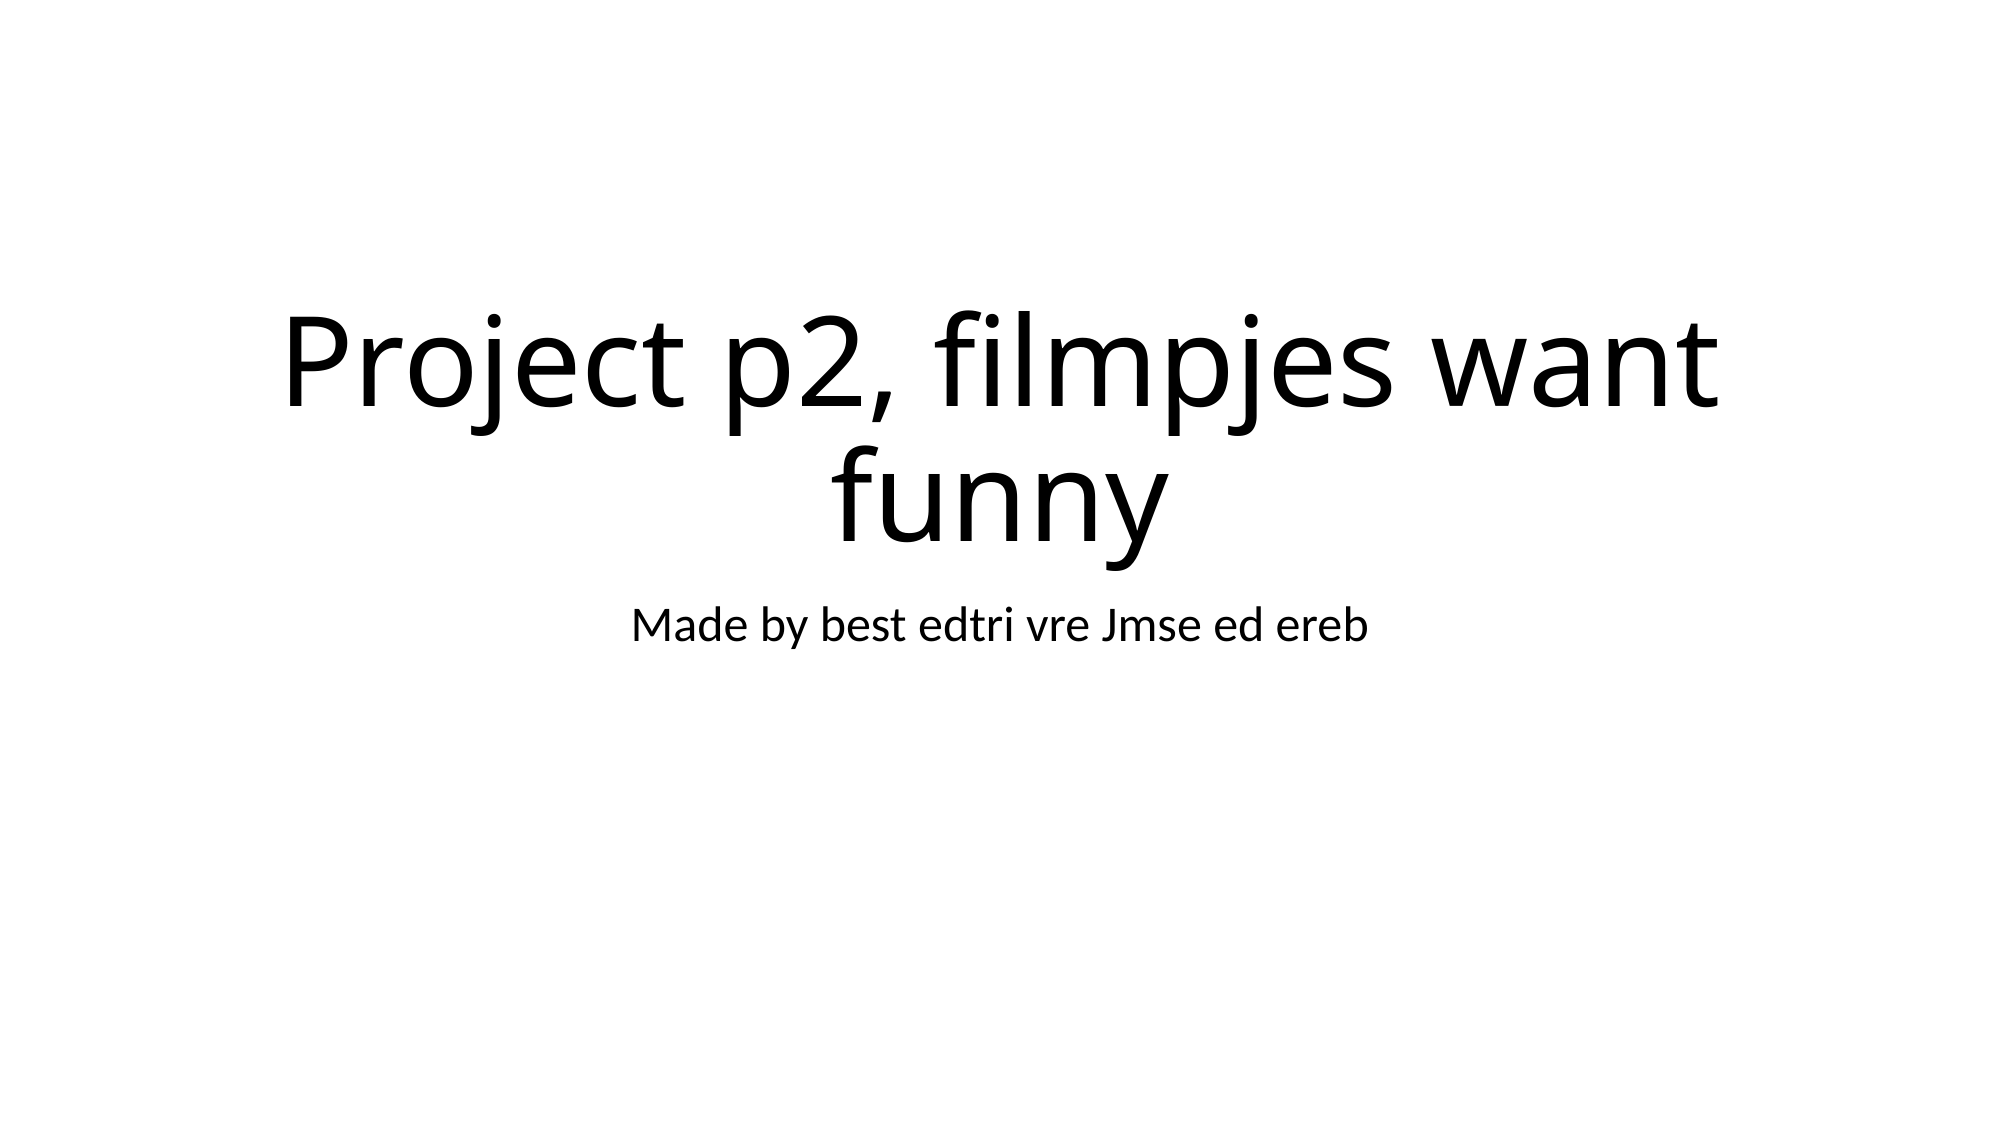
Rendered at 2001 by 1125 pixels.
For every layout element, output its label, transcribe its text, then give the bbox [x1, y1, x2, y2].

title Project p2, filmpjes want funny [249, 184, 1750, 576]
subtitle Made by best edtri vre Jmse ed ereb [249, 590, 1750, 863]
